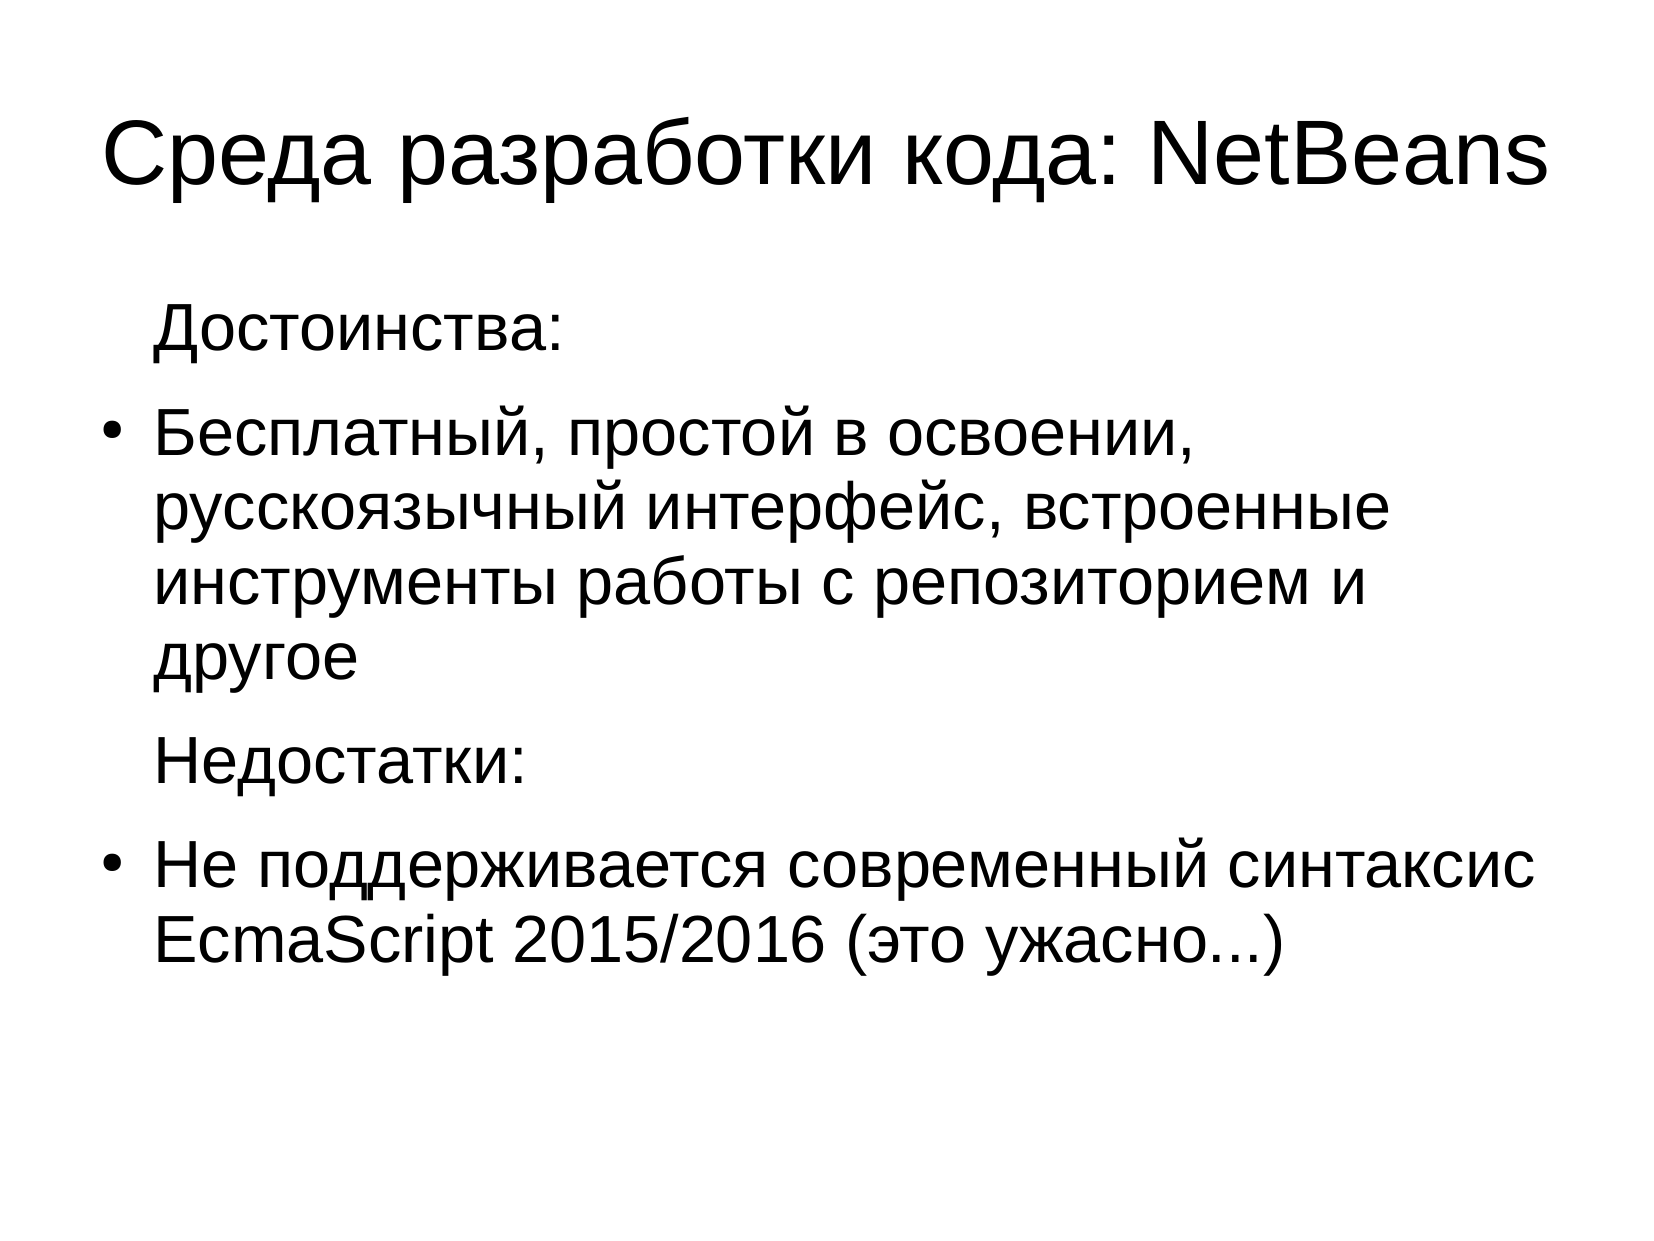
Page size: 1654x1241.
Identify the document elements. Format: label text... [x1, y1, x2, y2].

list Достоинства: Бесплатный, простой в освоении, русскоязычный интерфейс, встроенные инструменты работы с репозиторием и другое Недостатки: Не поддерживается современный синтаксис EcmaScript 2015/2016 (это ужасно...) [82, 290, 1571, 1010]
title Среда разработки кода: NetBeans [82, 49, 1571, 257]
